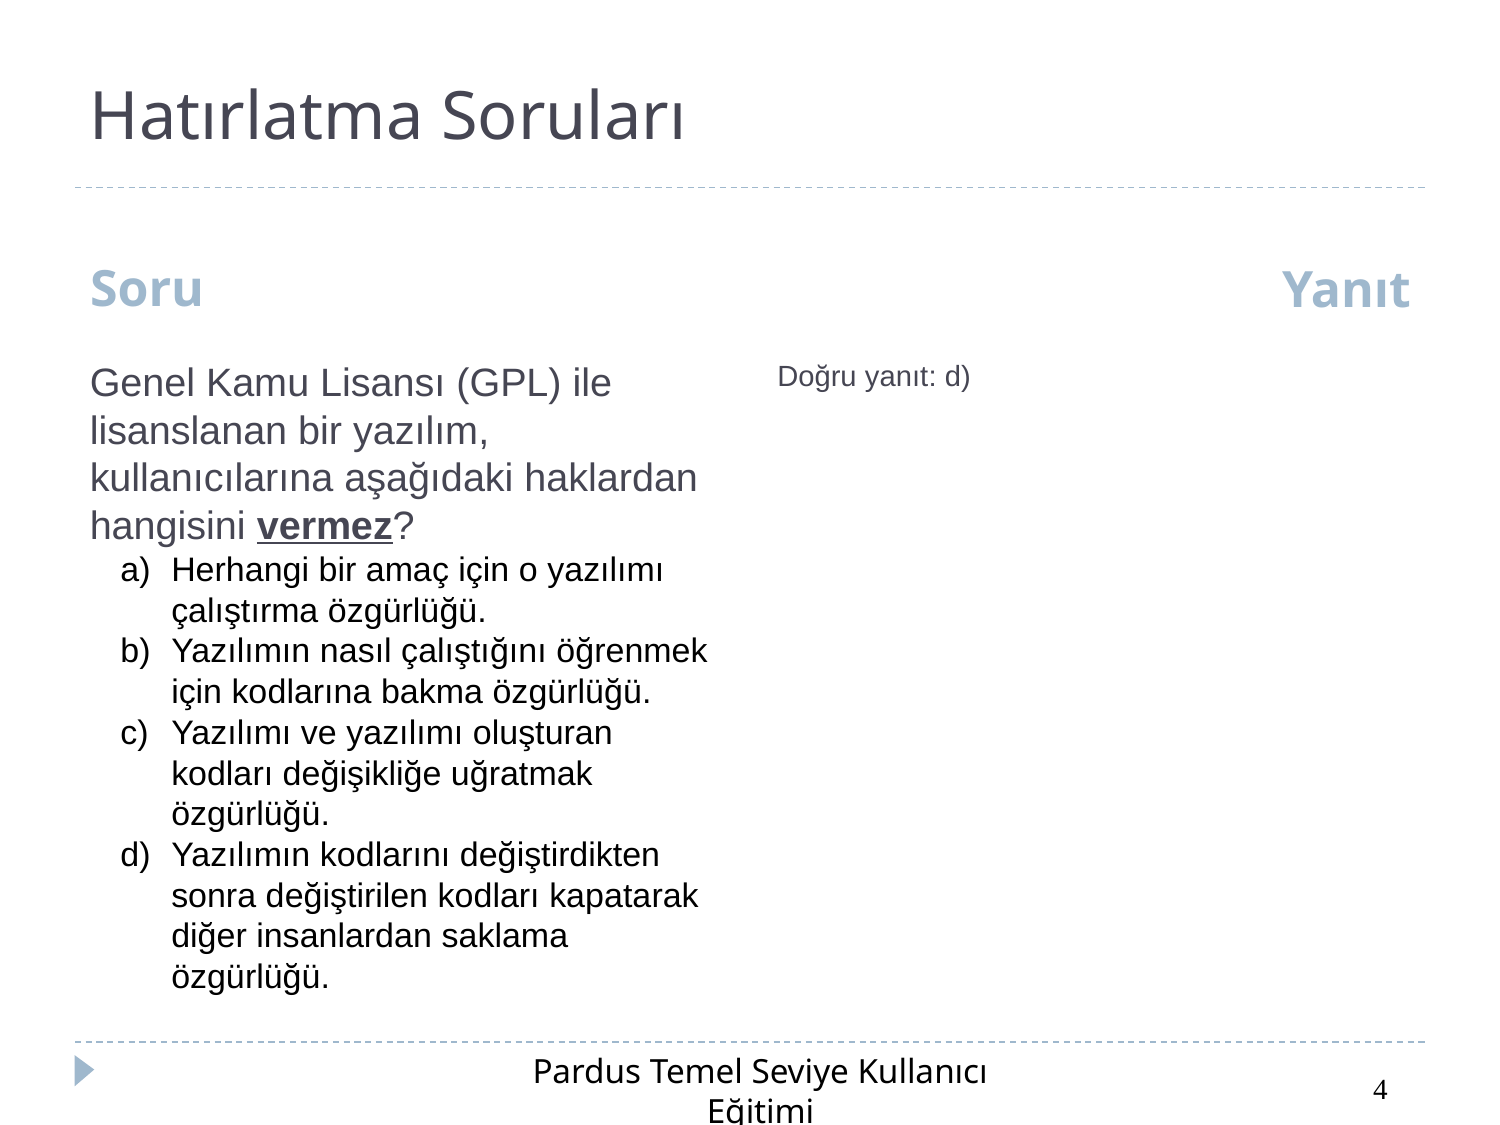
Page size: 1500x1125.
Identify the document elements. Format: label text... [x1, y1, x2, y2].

list Yanıt [762, 212, 1426, 325]
list Genel Kamu Lisansı (GPL) ile lisanslanan bir yazılım, kullanıcılarına aşağıdaki haklardan hangisini vermez? Herhangi bir amaç için o yazılımı çalıştırma özgürlüğü. Yazılımın nasıl çalıştığını öğrenmek için kodlarına bakma özgürlüğü. Yazılımı ve yazılımı oluşturan kodları değişikliğe uğratmak özgürlüğü. Yazılımın kodlarını değiştirdikten sonra değiştirilen kodları kapatarak diğer insanlardan saklama özgürlüğü. [75, 350, 738, 1013]
list Soru [75, 210, 738, 324]
title Hatırlatma Soruları [75, 37, 1425, 188]
list Doğru yanıt: d) [762, 350, 1425, 1013]
